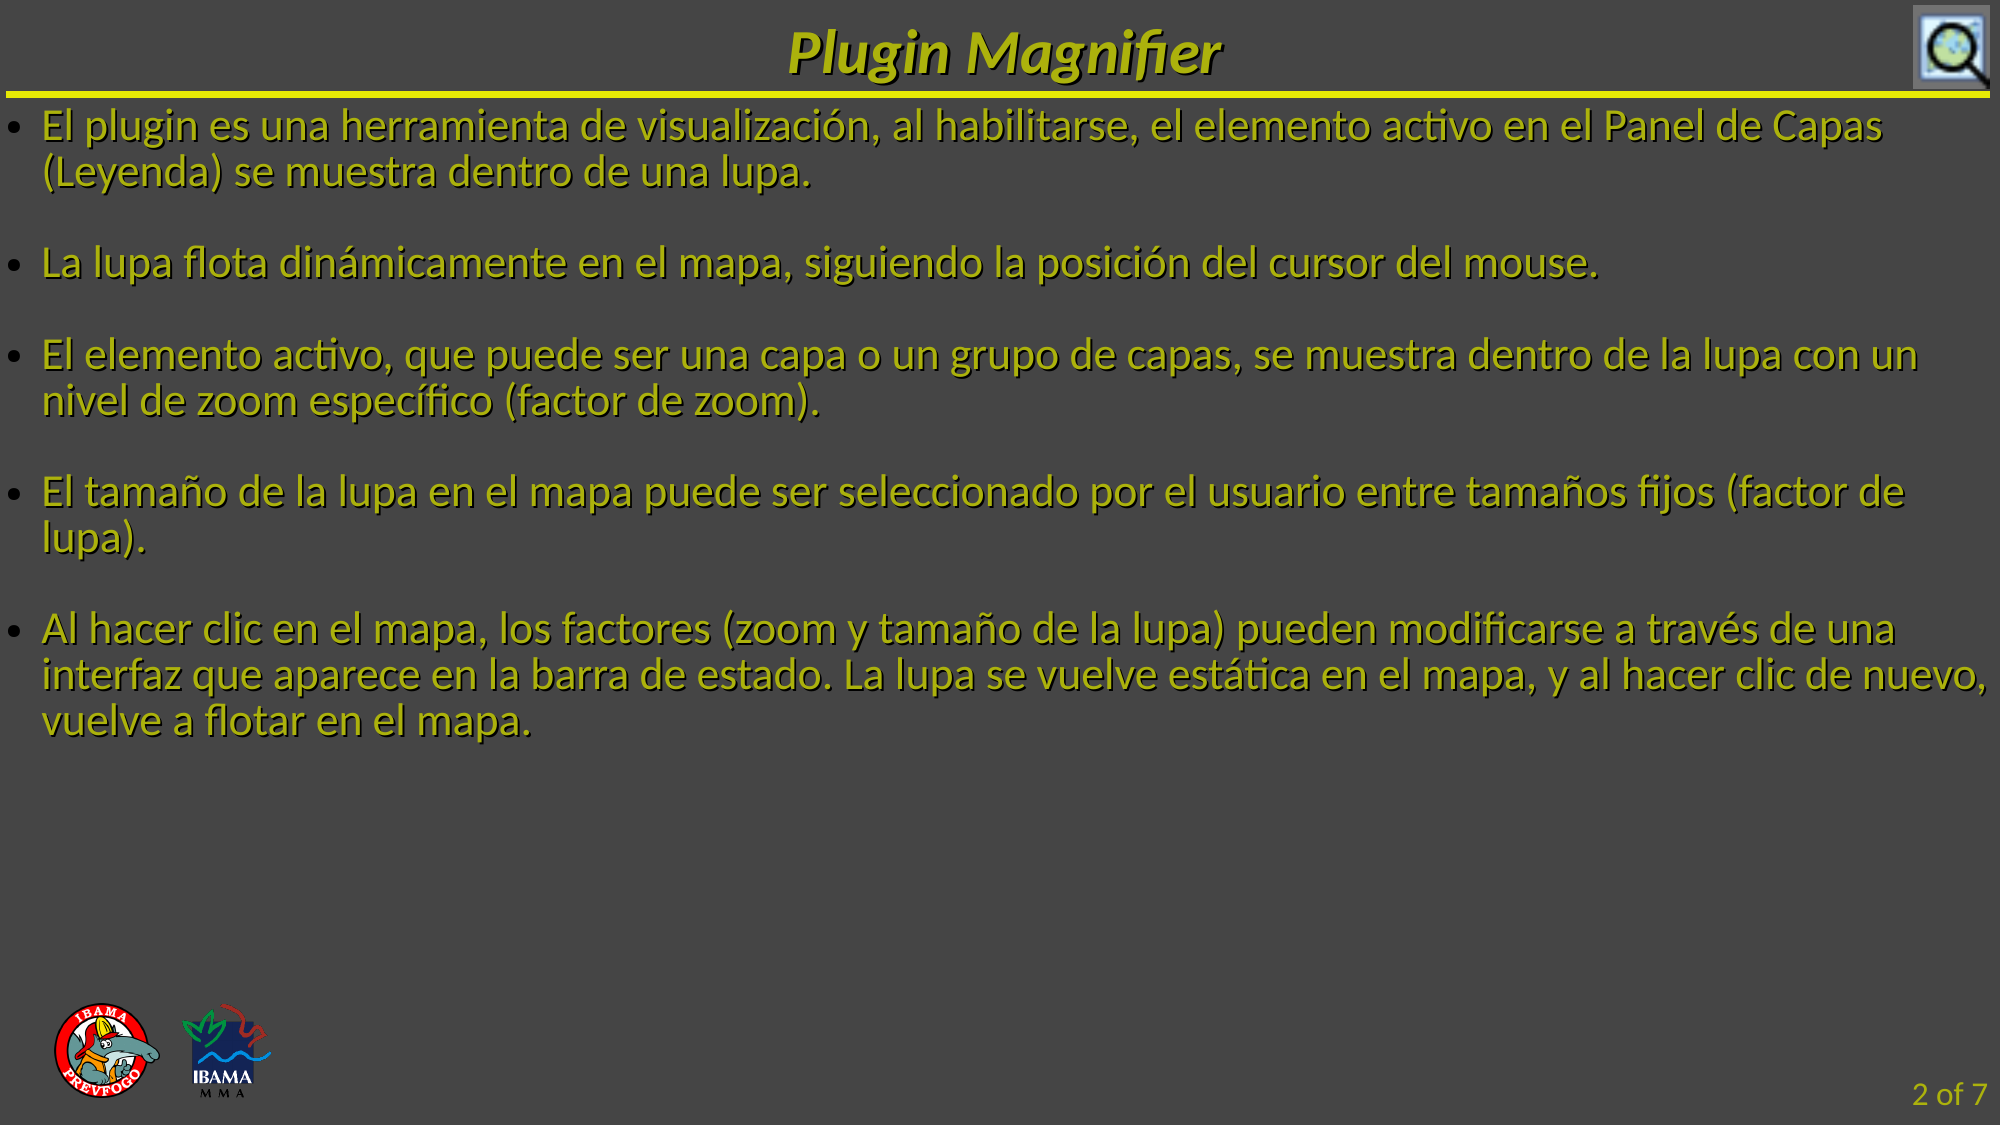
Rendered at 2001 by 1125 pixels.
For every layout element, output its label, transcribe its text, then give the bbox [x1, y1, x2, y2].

text_box <número> of 7 [1757, 1080, 1989, 1125]
text_box El plugin es una herramienta de visualización, al habilitarse, el elemento activo en el Panel de Capas (Leyenda) se muestra dentro de una lupa. La lupa flota dinámicamente en el mapa, siguiendo la posición del cursor del mouse. El elemento activo, que puede ser una capa o un grupo de capas, se muestra dentro de la lupa con un nivel de zoom específico (factor de zoom). El tamaño de la lupa en el mapa puede ser seleccionado por el usuario entre tamaños fijos (factor de lupa). Al hacer clic en el mapa, los factores (zoom y tamaño de la lupa) pueden modificarse a través de una interfaz que aparece en la barra de estado. La lupa se vuelve estática en el mapa, y al hacer clic de nuevo, vuelve a flotar en el mapa. [5, 106, 1995, 982]
picture [1913, 5, 1990, 89]
subtitle Plugin Magnifier [9, 11, 2000, 95]
picture [54, 1003, 160, 1098]
picture [173, 1003, 272, 1098]
